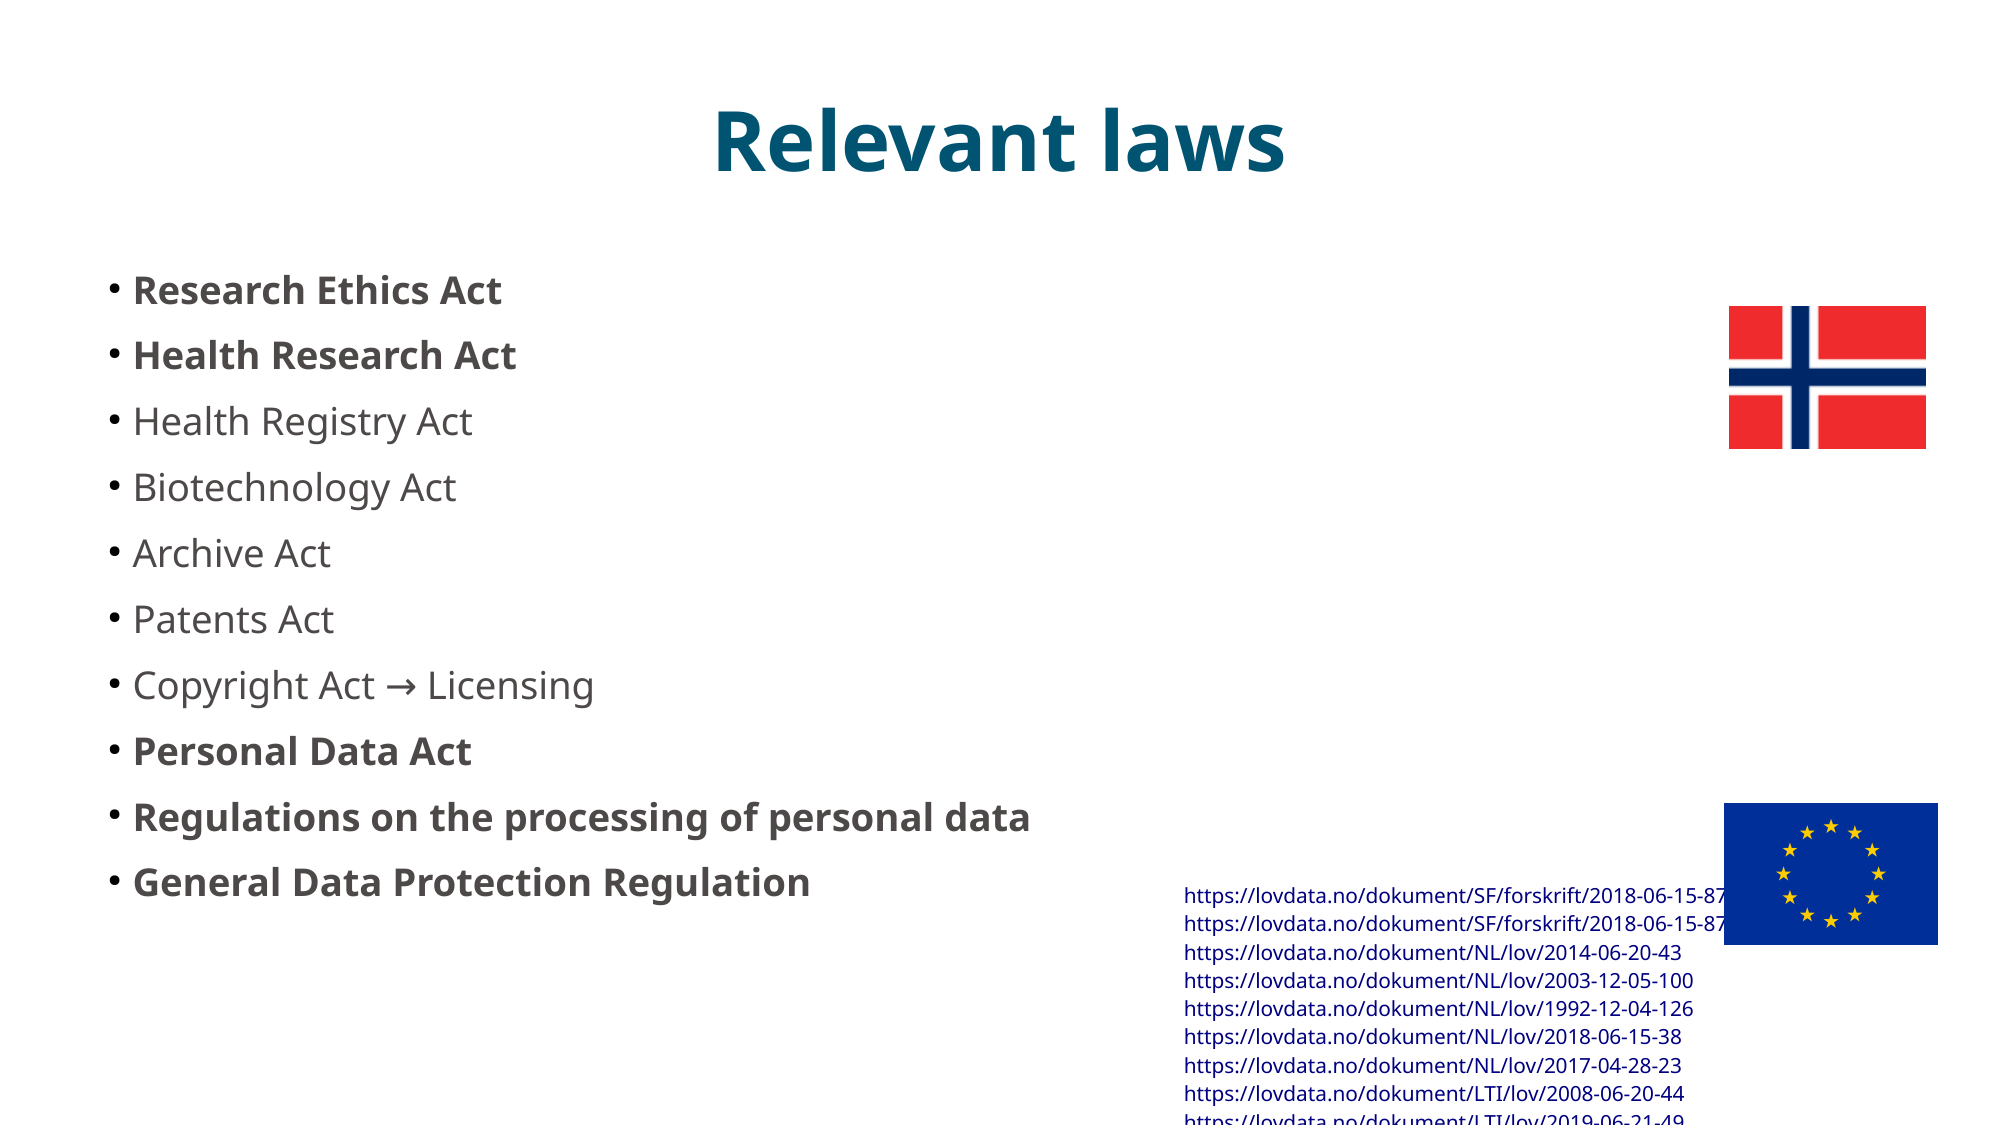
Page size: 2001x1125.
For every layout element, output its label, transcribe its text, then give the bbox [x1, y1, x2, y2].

text_box https://lovdata.no/dokument/SF/forskrift/2018-06-15-876 https://lovdata.no/dokument/SF/forskrift/2018-06-15-877 https://lovdata.no/dokument/NL/lov/2014-06-20-43 https://lovdata.no/dokument/NL/lov/2003-12-05-100 https://lovdata.no/dokument/NL/lov/1992-12-04-126 https://lovdata.no/dokument/NL/lov/2018-06-15-38 https://lovdata.no/dokument/NL/lov/2017-04-28-23 https://lovdata.no/dokument/LTI/lov/2008-06-20-44 https://lovdata.no/dokument/LTI/lov/2019-06-21-49 https://lovdata.no/dokument/NL/lov/2018-06-15-40 https://eur-lex.europa.eu/legal-content/EN/TXT/PDF/?uri=OJ:L:2016:119:FULL [1169, 874, 1993, 1125]
picture [1724, 803, 1938, 945]
list Research Ethics Act Health Research Act Health Registry Act Biotechnology Act Archive Act Patents Act Copyright Act → Licensing Personal Data Act Regulations on the processing of personal data General Data Protection Regulation [99, 263, 1900, 916]
picture [1729, 306, 1926, 449]
title Relevant laws [99, 44, 1900, 233]
